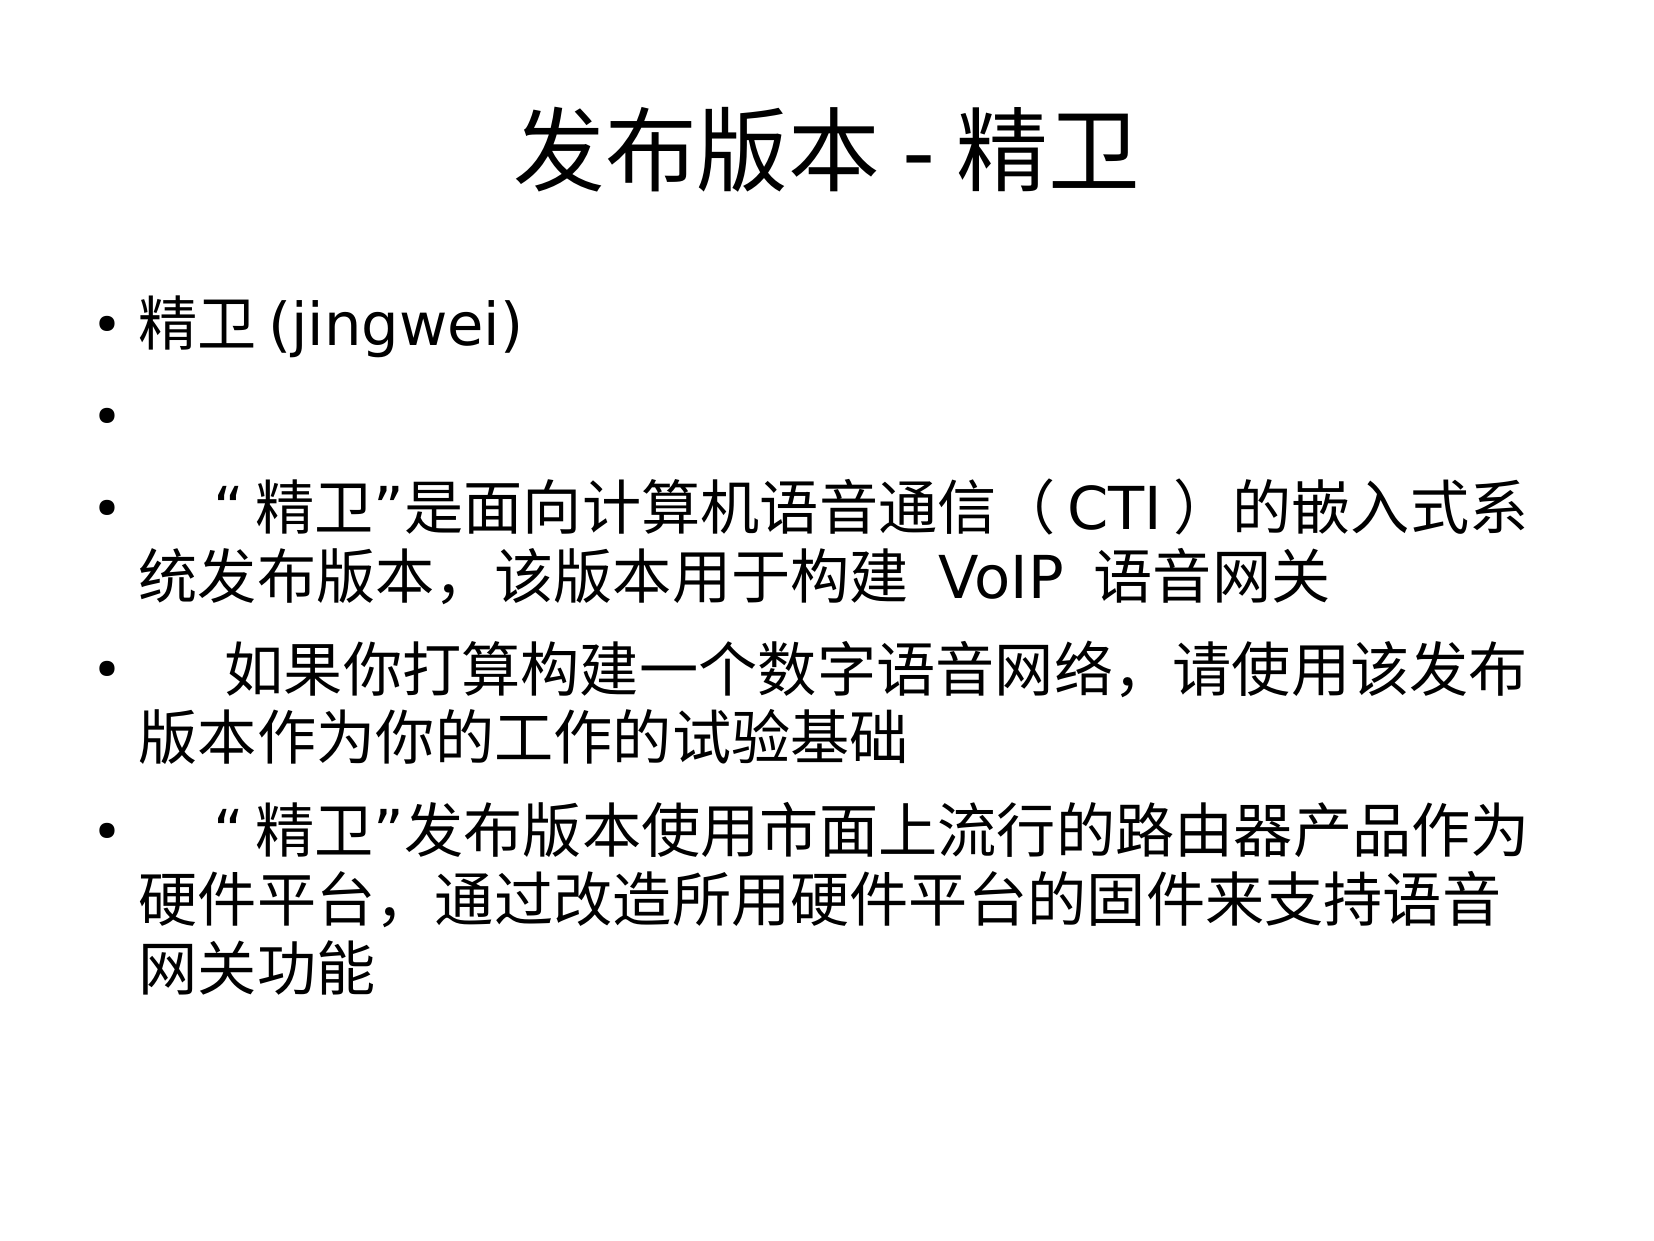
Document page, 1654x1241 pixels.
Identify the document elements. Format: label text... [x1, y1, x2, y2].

list 精卫(jingwei) “精卫”是面向计算机语音通信（CTI）的嵌入式系统发布版本，该版本用于构建 VoIP 语音网关 如果你打算构建一个数字语音网络，请使用该发布版本作为你的工作的试验基础 “精卫”发布版本使用市面上流行的路由器产品作为硬件平台，通过改造所用硬件平台的固件来支持语音网关功能 [82, 290, 1538, 1010]
title 发布版本-精卫 [82, 49, 1571, 257]
